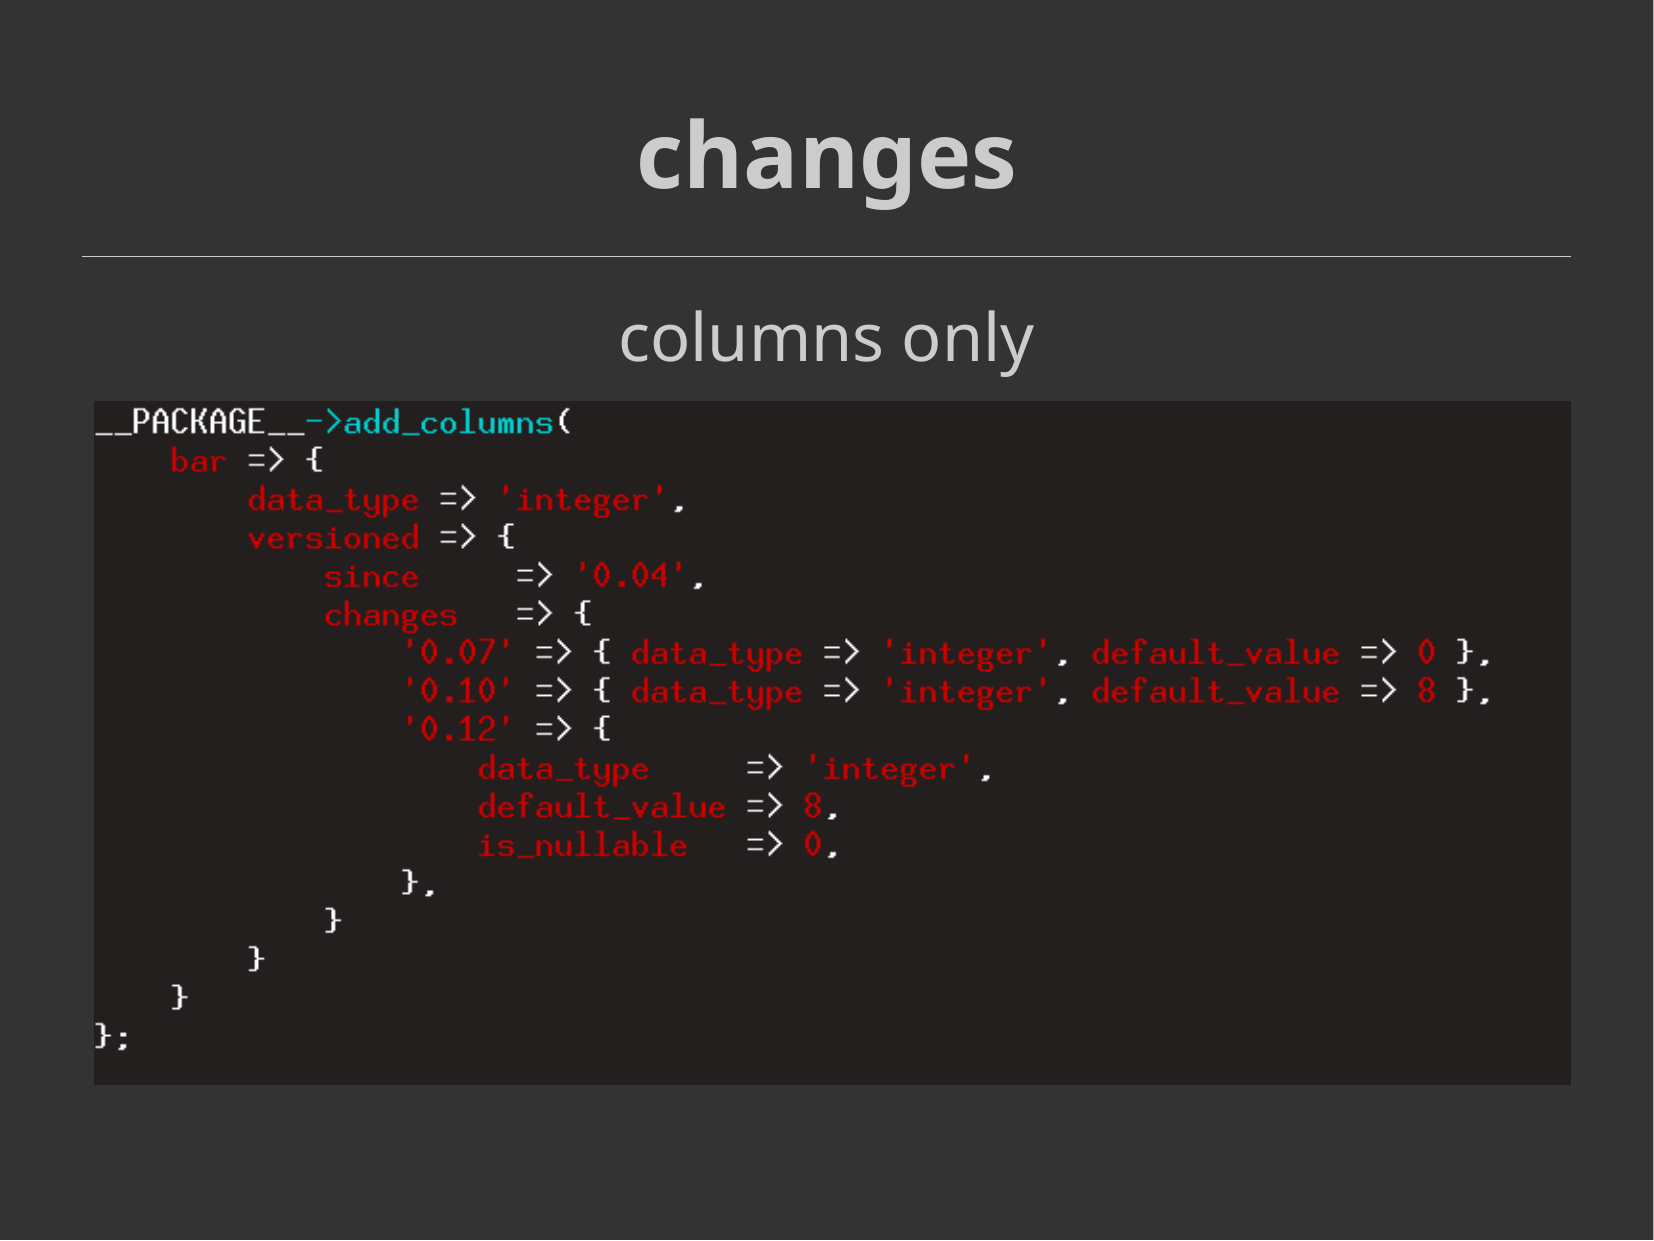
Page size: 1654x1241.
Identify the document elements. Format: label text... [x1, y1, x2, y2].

title changes [82, 49, 1571, 257]
picture [94, 401, 1571, 1085]
list columns only [82, 290, 1571, 1010]
